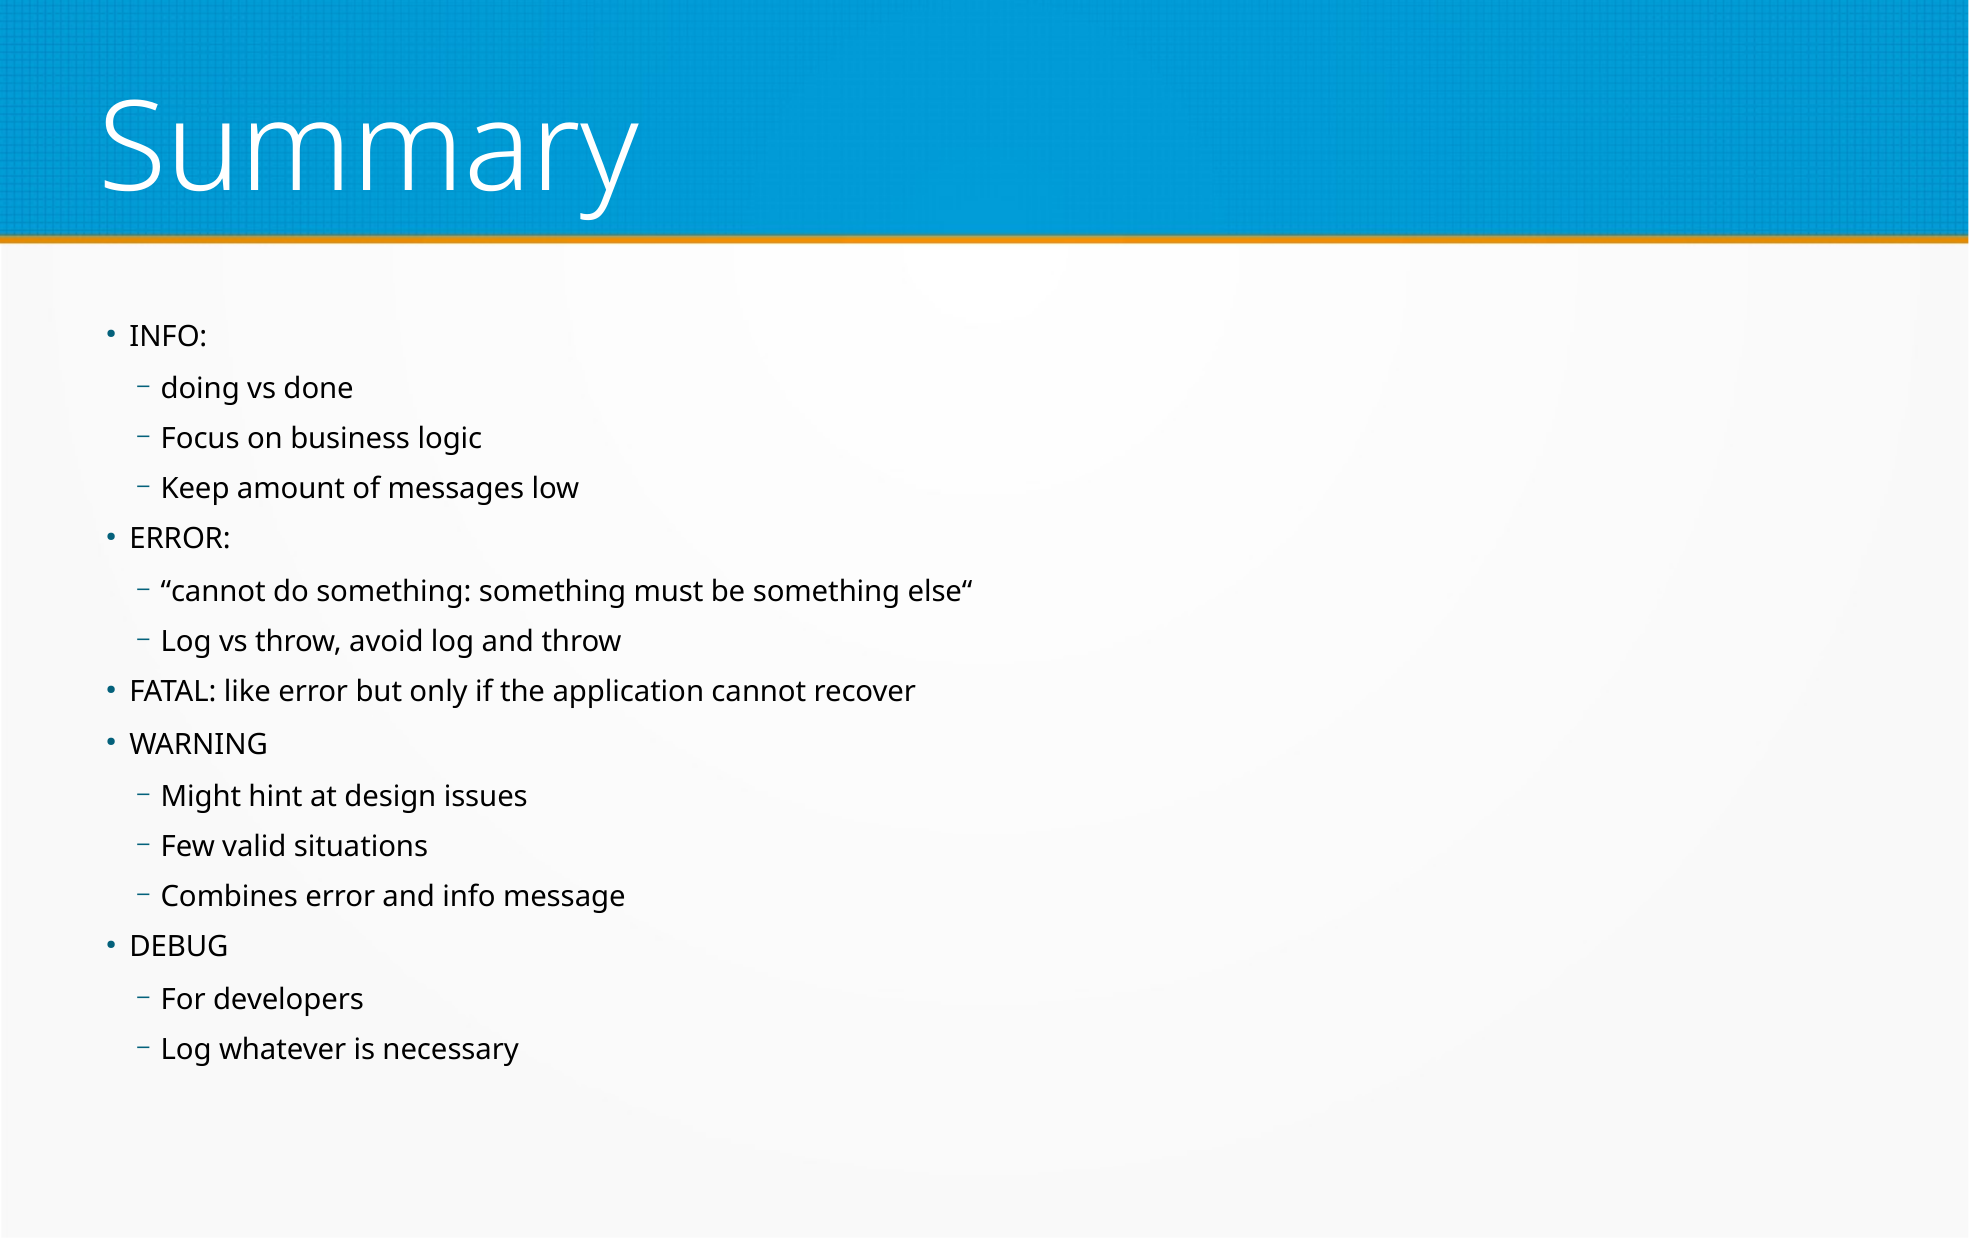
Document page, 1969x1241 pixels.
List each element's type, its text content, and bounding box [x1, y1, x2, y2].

title Summary [98, 19, 1870, 227]
picture [0, 233, 1969, 1241]
list INFO: doing vs done Focus on business logic Keep amount of messages low ERROR: “cannot do something: something must be something else“ Log vs throw, avoid log and throw FATAL: like error but only if the application cannot recover WARNING Might hint at design issues Few valid situations Combines error and info message DEBUG For developers Log whatever is necessary [98, 315, 1861, 1081]
